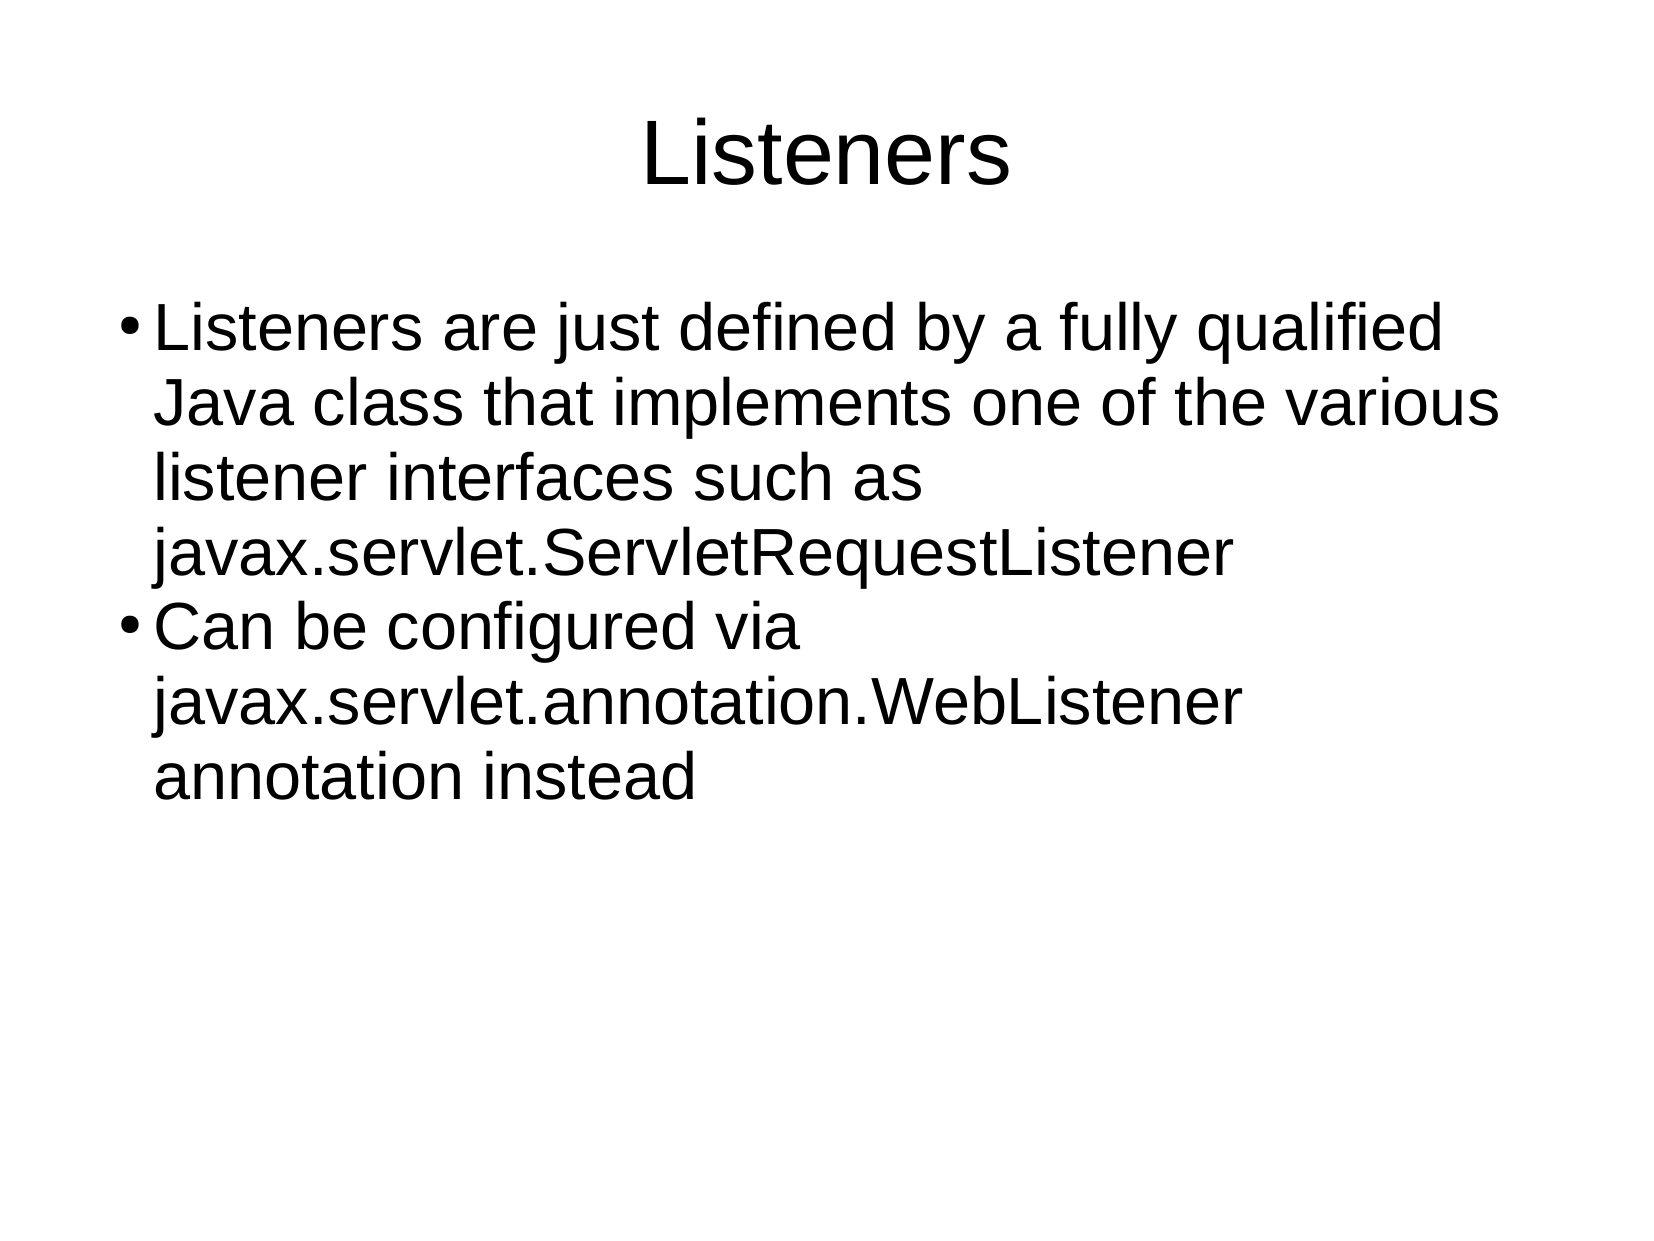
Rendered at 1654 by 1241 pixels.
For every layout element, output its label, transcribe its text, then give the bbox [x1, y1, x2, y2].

subtitle Listeners are just defined by a fully qualified Java class that implements one of the various listener interfaces such as javax.servlet.ServletRequestListener Can be configured via javax.servlet.annotation.WebListener annotation instead [82, 290, 1571, 1010]
title Listeners [82, 49, 1571, 257]
